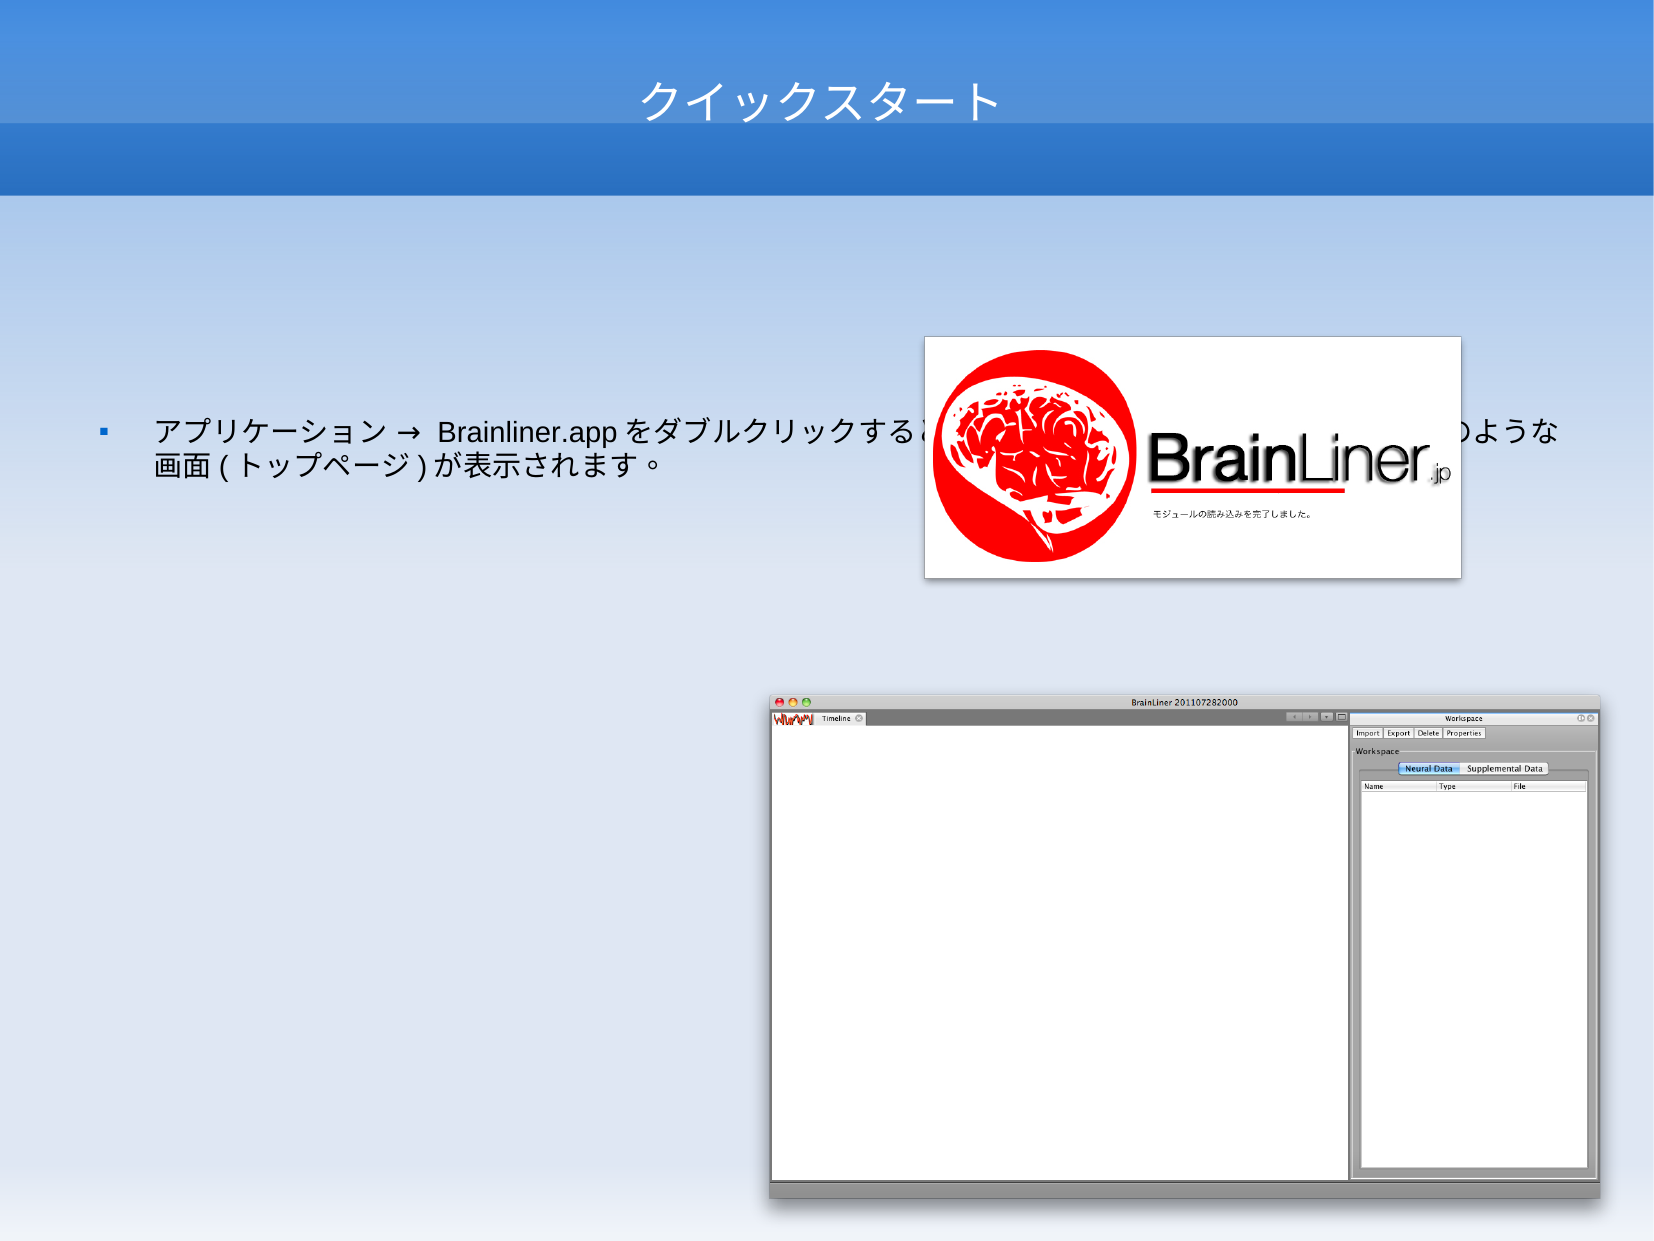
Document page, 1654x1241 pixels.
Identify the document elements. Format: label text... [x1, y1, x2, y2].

title クイックスタート [76, 0, 1565, 208]
list アプリケーション → Brainliner.appをダブルクリックすると、ロード画面が表示され、続けて下図のような画面(トップページ)が表示されます。 [82, 290, 809, 1109]
picture [0, 0, 1654, 1241]
